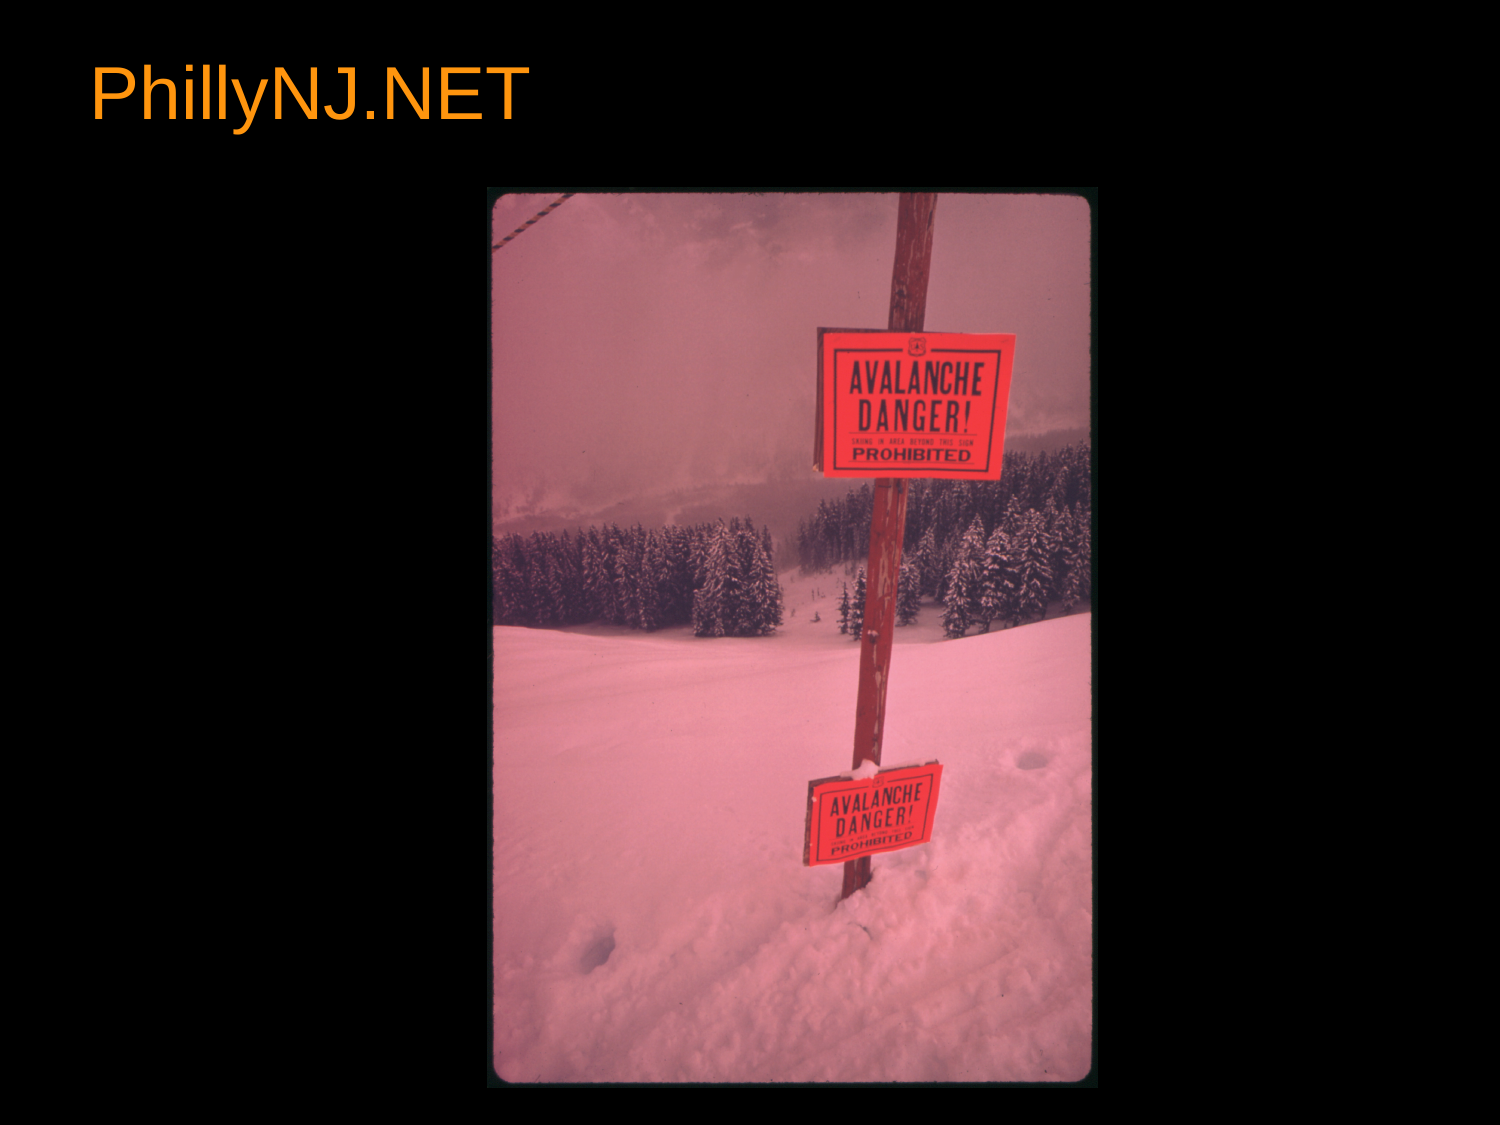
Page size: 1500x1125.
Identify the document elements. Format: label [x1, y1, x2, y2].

picture [487, 187, 1098, 1089]
